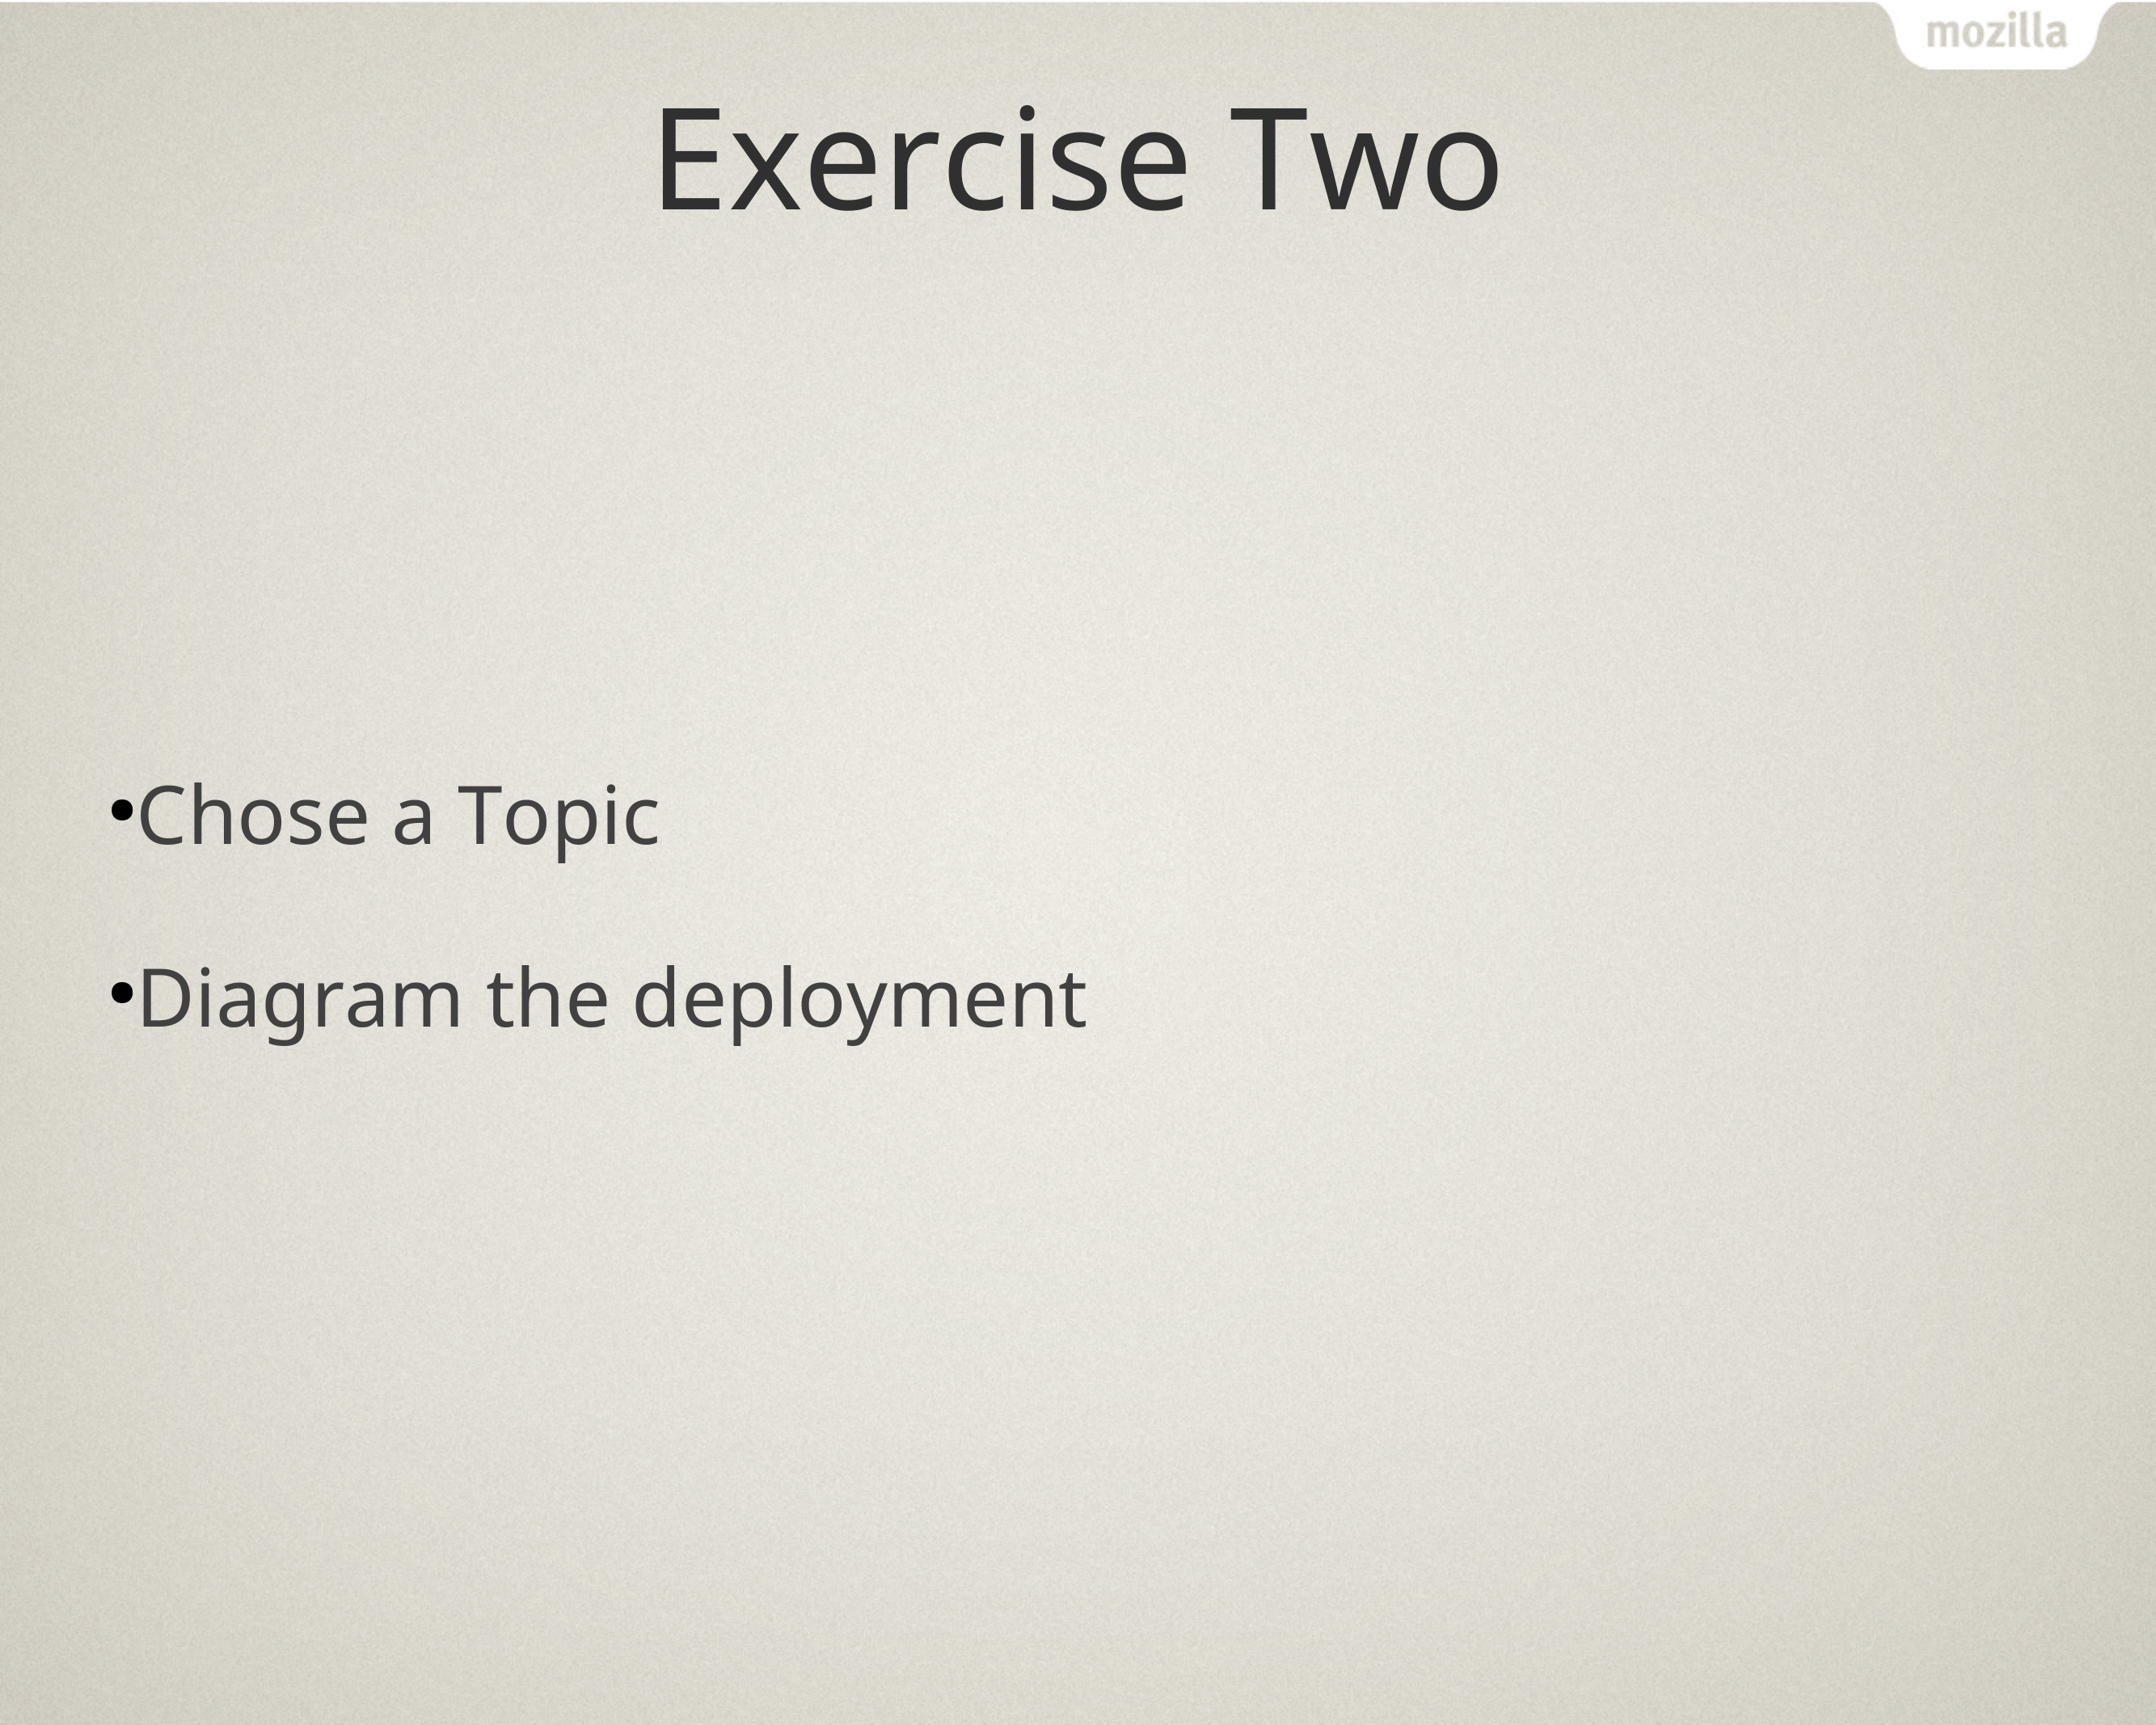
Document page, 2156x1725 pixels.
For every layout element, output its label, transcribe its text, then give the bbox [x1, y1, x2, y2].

subtitle Chose a Topic Diagram the deployment [108, 403, 2048, 1404]
title Exercise Two [58, 45, 2097, 261]
picture [0, 0, 2156, 1725]
